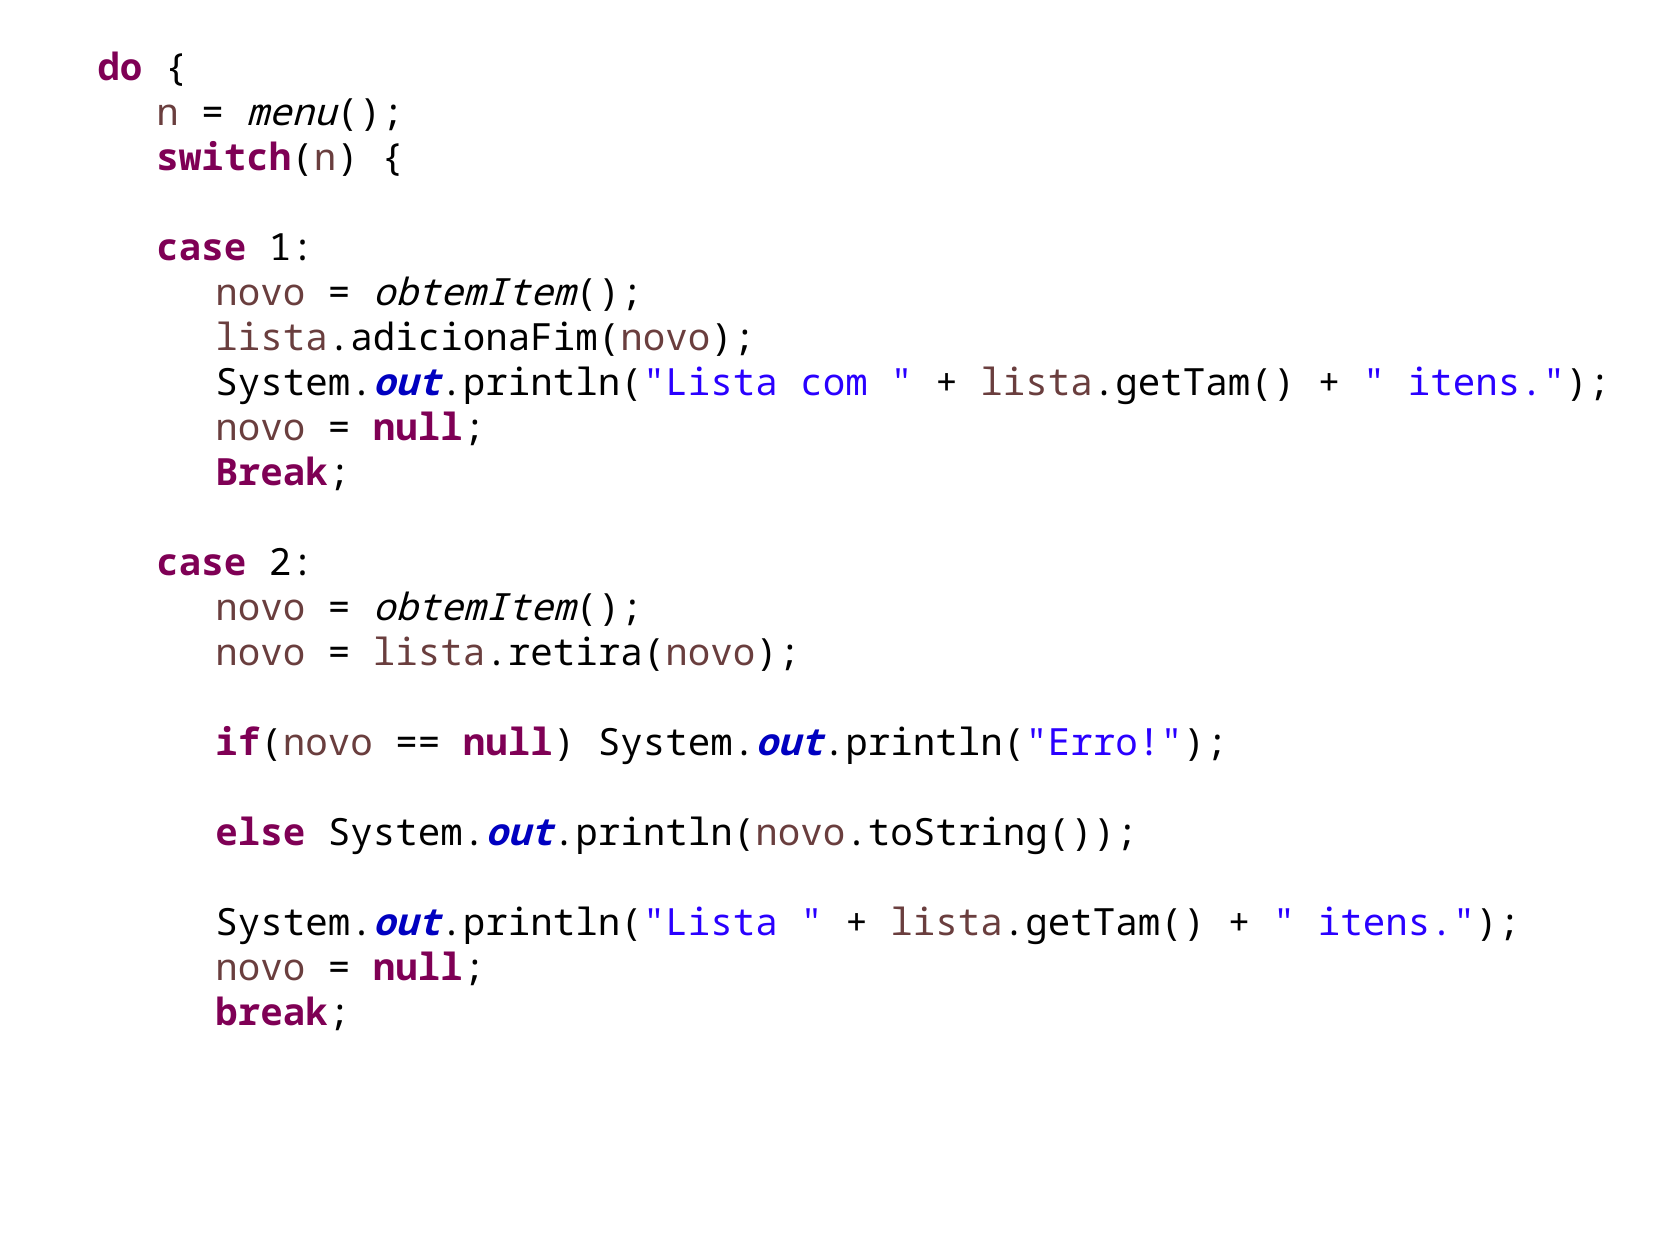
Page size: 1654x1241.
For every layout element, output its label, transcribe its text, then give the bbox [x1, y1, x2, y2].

text_box do { n = menu(); switch(n) { case 1: novo = obtemItem(); lista.adicionaFim(novo); System.out.println("Lista com " + lista.getTam() + " itens."); novo = null; Break; case 2: novo = obtemItem(); novo = lista.retira(novo); if(novo == null) System.out.println("Erro!"); else System.out.println(novo.toString()); System.out.println("Lista " + lista.getTam() + " itens."); novo = null; break; [24, 35, 1636, 1216]
